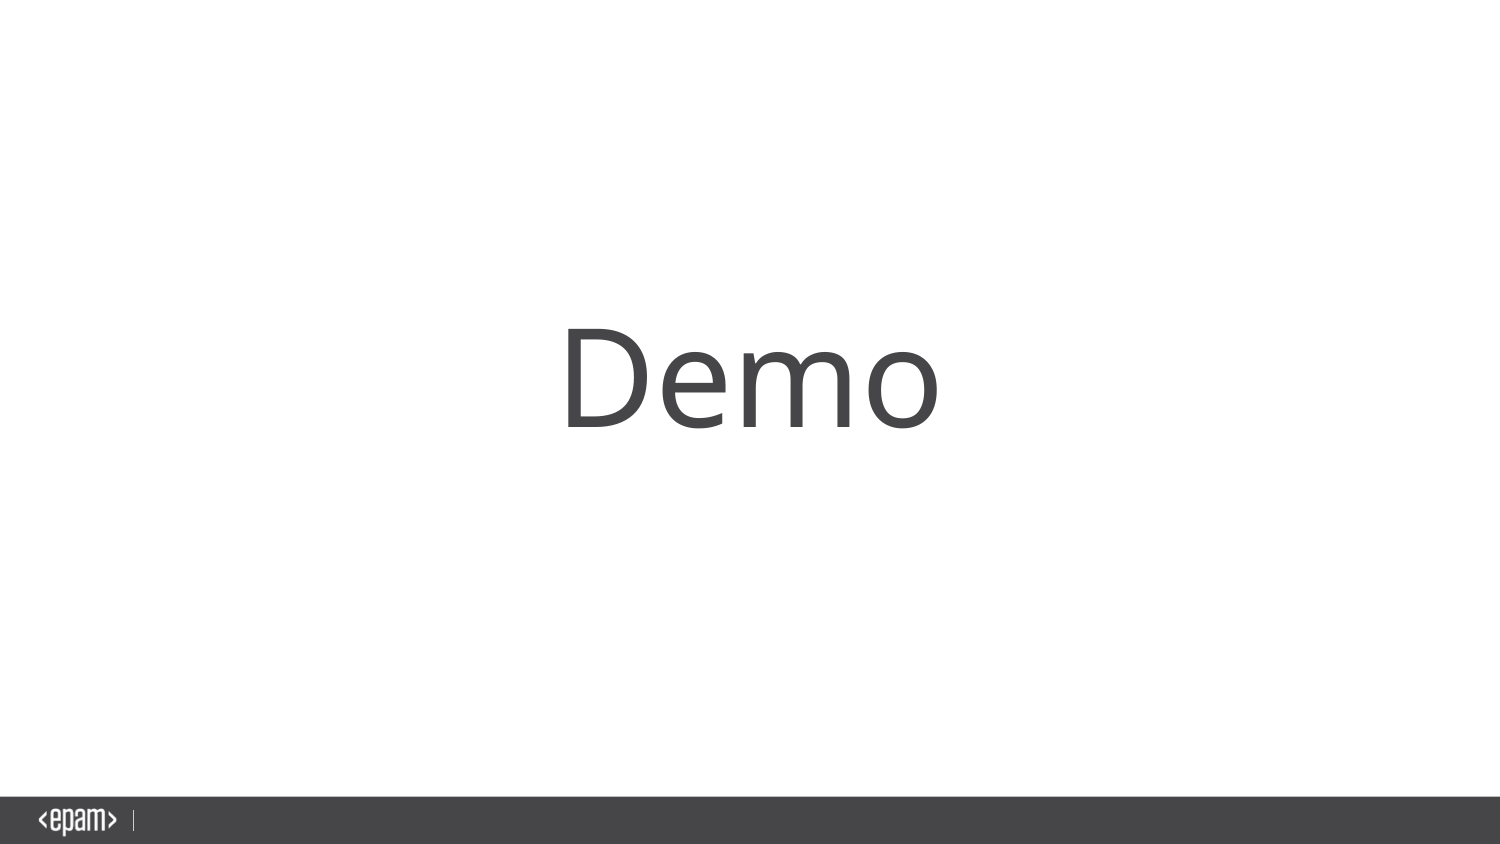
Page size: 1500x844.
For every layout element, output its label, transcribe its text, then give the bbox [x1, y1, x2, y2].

text_box Demo [540, 282, 960, 463]
picture [38, 808, 117, 837]
